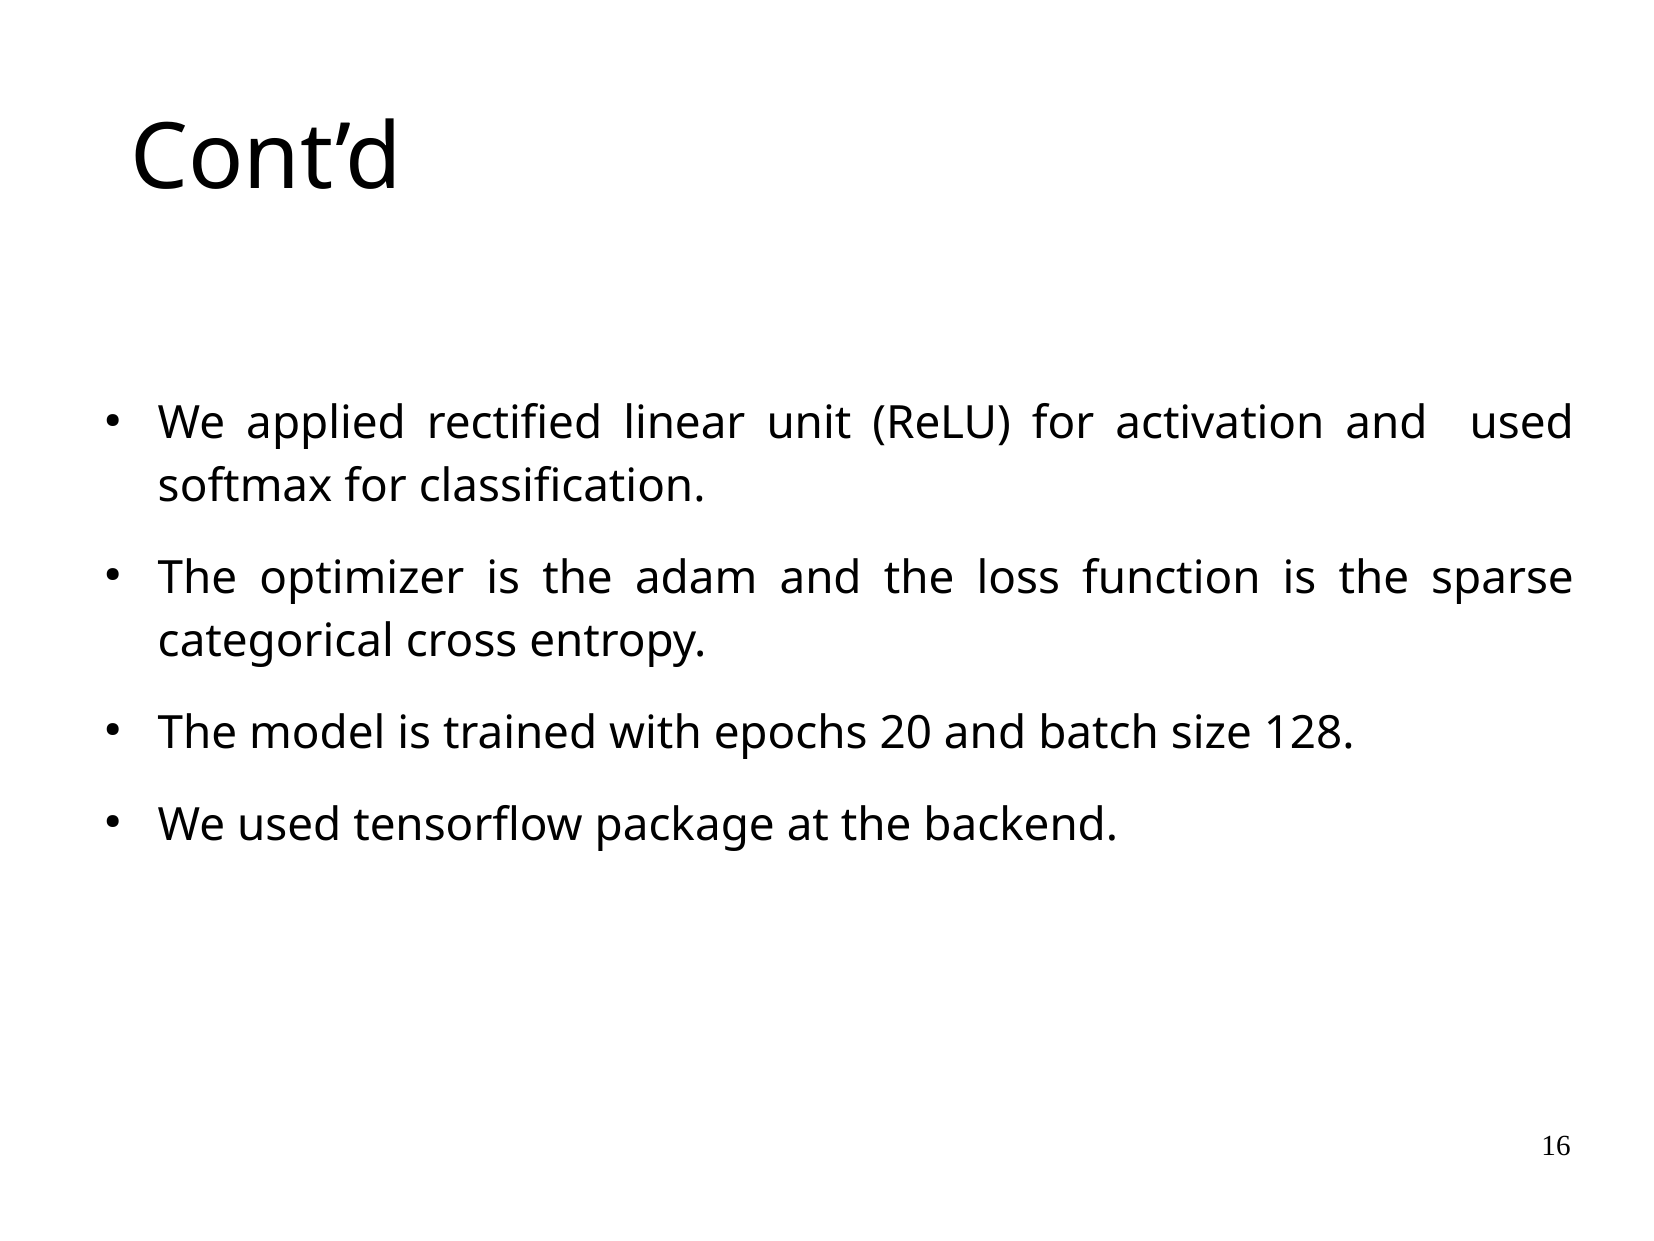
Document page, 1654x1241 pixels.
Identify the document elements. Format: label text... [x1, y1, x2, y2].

title Cont’d [82, 49, 1571, 257]
list We applied rectified linear unit (ReLU) for activation and used softmax for classification. The optimizer is the adam and the loss function is the sparse categorical cross entropy. The model is trained with epochs 20 and batch size 128. We used tensorflow package at the backend. [86, 390, 1576, 910]
